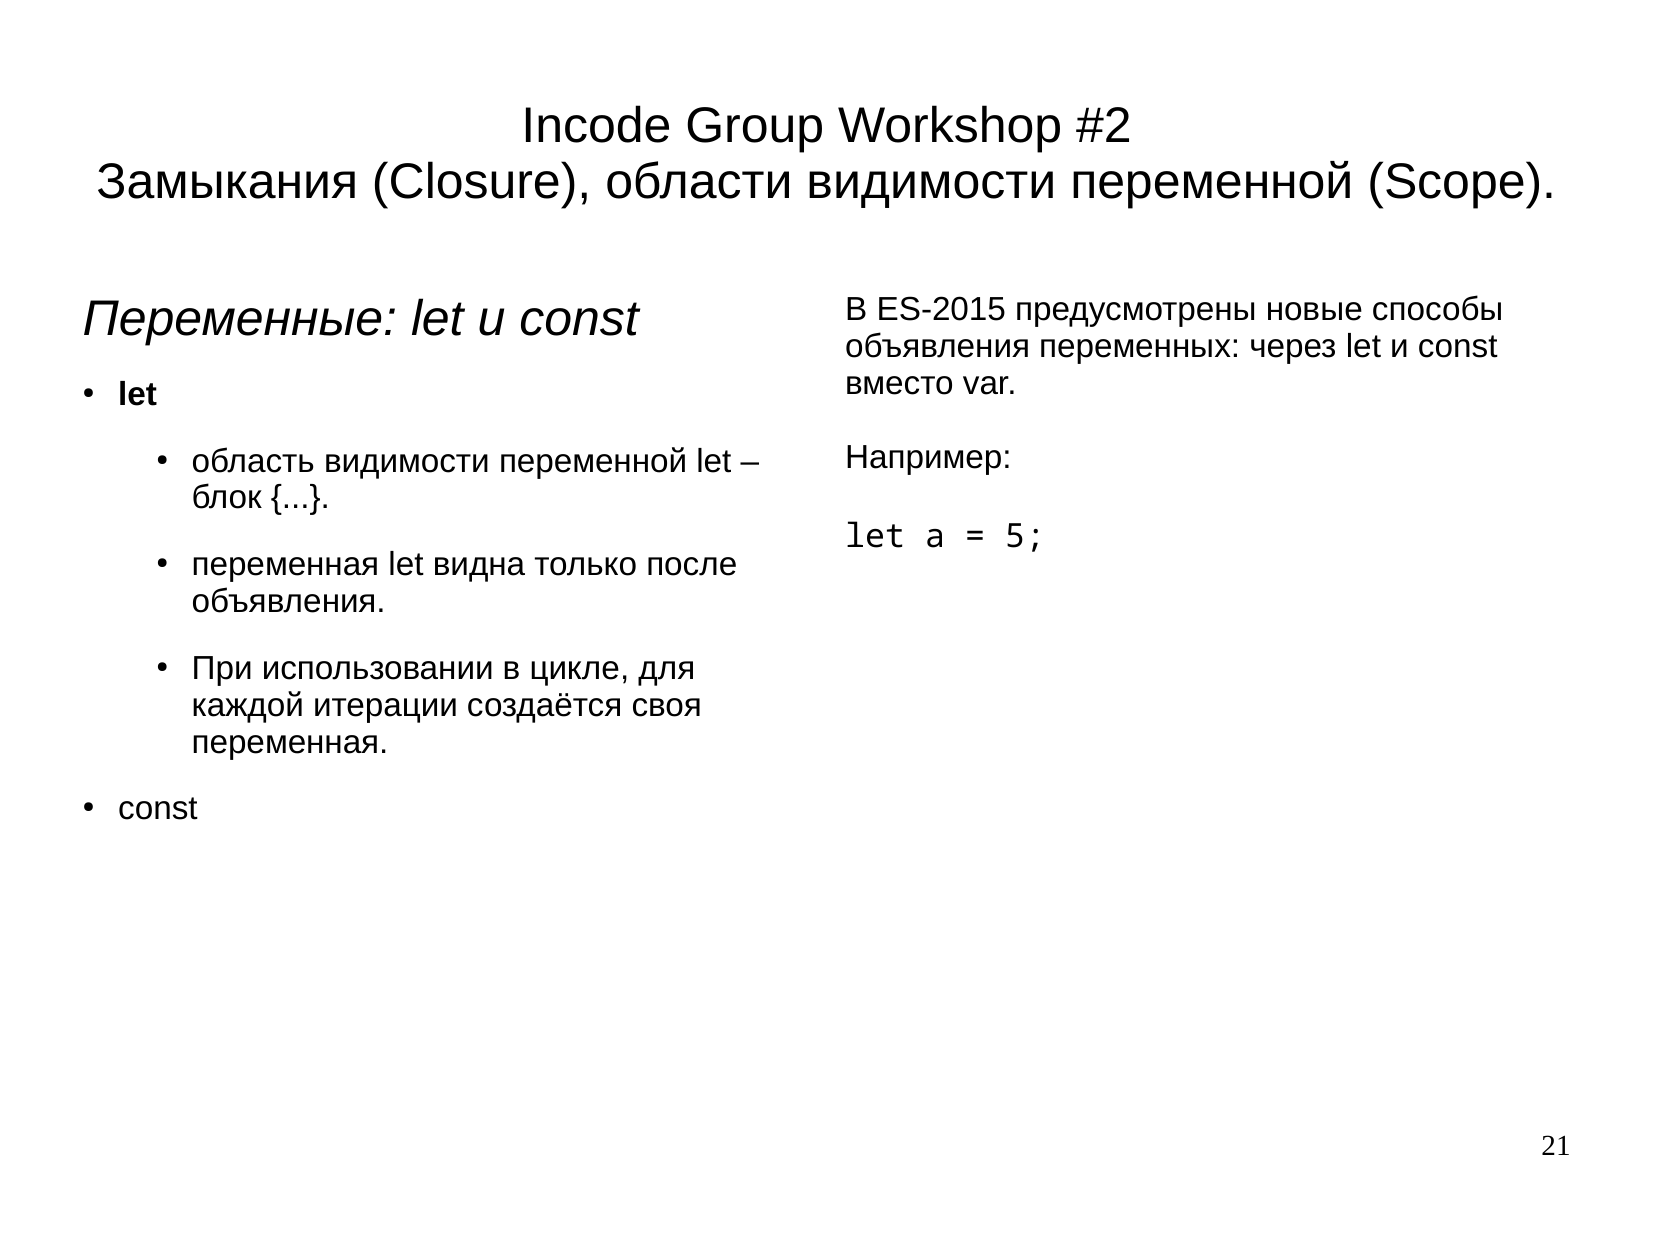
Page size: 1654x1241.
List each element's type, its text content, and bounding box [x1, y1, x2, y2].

list В ES-2015 предусмотрены новые способы объявления переменных: через let и const вместо var. Например: let a = 5; [845, 290, 1572, 1134]
list Переменные: let и const let oбласть видимости переменной let – блок {...}. переменная let видна только после объявления. При использовании в цикле, для каждой итерации создаётся своя переменная. const [82, 290, 809, 1010]
title Incode Group Workshop #2 Замыкания (Closure), области видимости переменной (Scope). [82, 49, 1571, 257]
